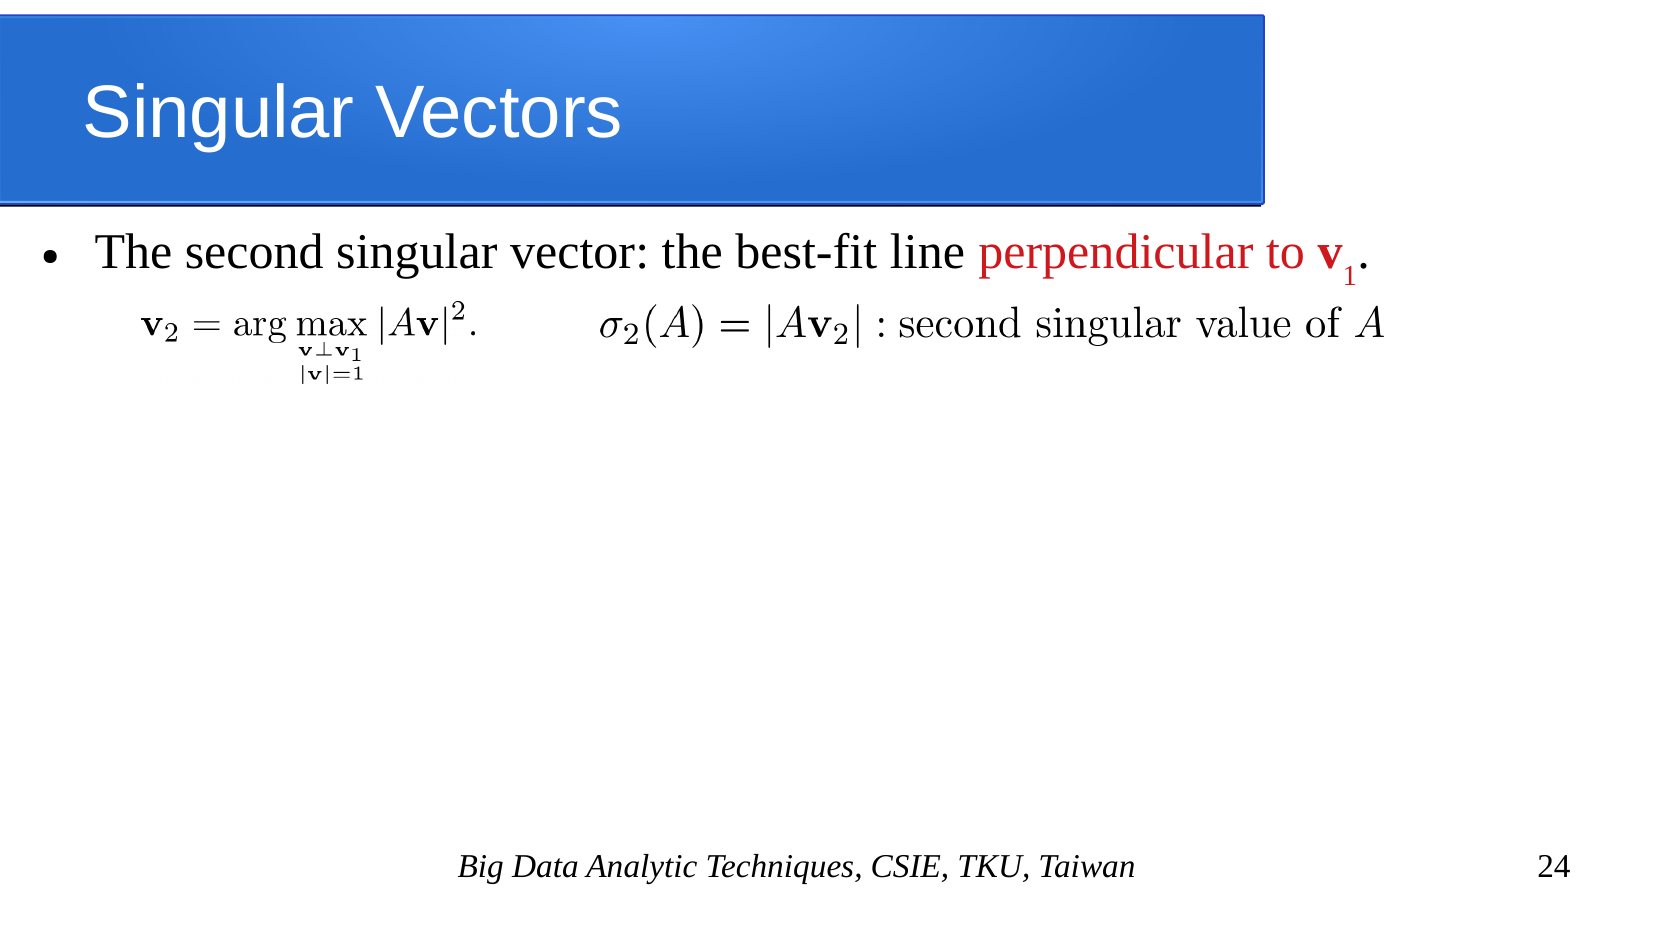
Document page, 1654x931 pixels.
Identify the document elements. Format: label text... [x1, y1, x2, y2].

list The second singular vector: the best-fit line perpendicular to v1. [23, 224, 1512, 839]
picture [600, 304, 1384, 348]
picture [141, 301, 475, 384]
title Singular Vectors [82, 35, 1235, 189]
